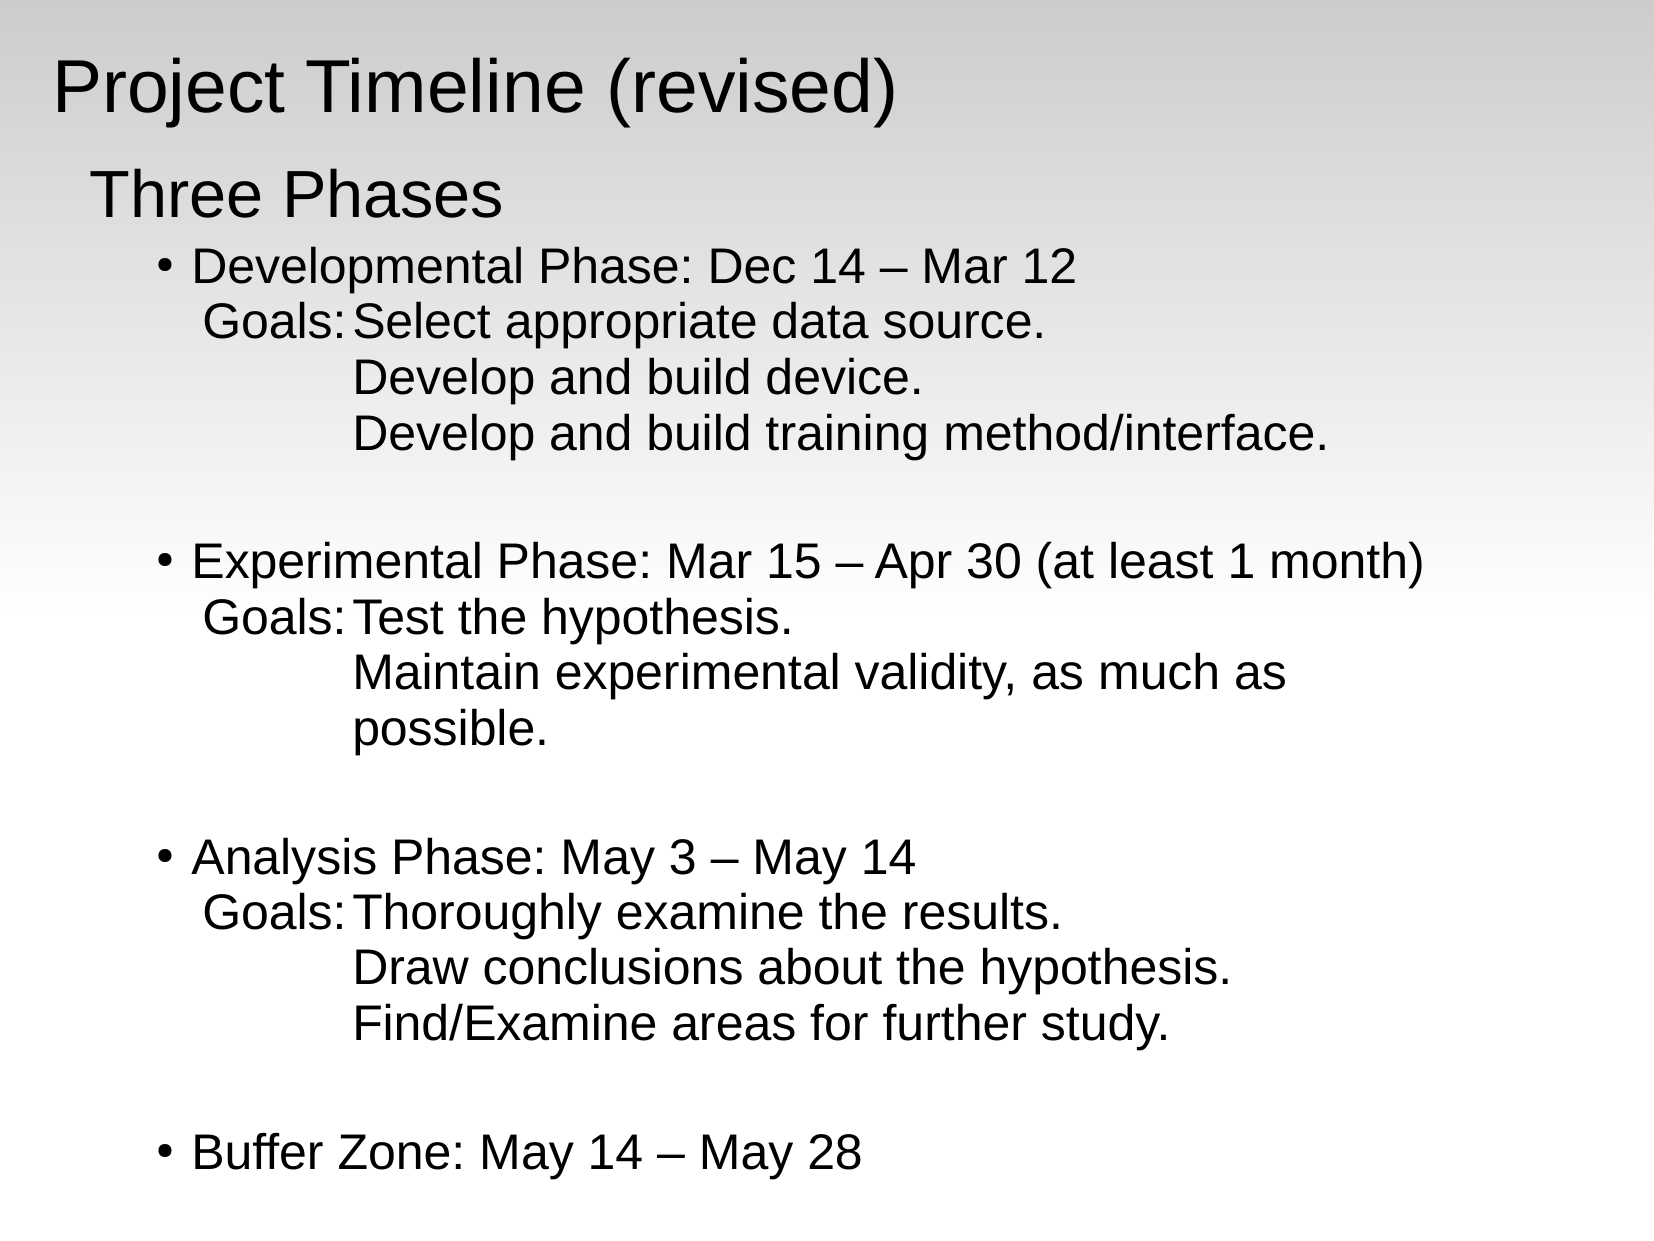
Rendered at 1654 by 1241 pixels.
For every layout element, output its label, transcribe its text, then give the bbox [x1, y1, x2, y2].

text_box Developmental Phase: Dec 14 – Mar 12 [105, 231, 1093, 302]
text_box Goals: Select appropriate data source. Develop and build device. Develop and build training method/interface. [187, 286, 1463, 488]
text_box Buffer Zone: May 14 – May 28 [105, 1116, 879, 1188]
text_box Analysis Phase: May 3 – May 14 [105, 821, 932, 893]
text_box Goals: Test the hypothesis. Maintain experimental validity, as much as possible. [187, 581, 1463, 783]
text_box Project Timeline (revised) [37, 37, 915, 137]
text_box Three Phases [75, 150, 522, 240]
text_box Goals: Thoroughly examine the results. Draw conclusions about the hypothesis. Find/Examine areas for further study. [187, 876, 1463, 1079]
text_box Experimental Phase: Mar 15 – Apr 30 (at least 1 month) [105, 526, 1442, 597]
